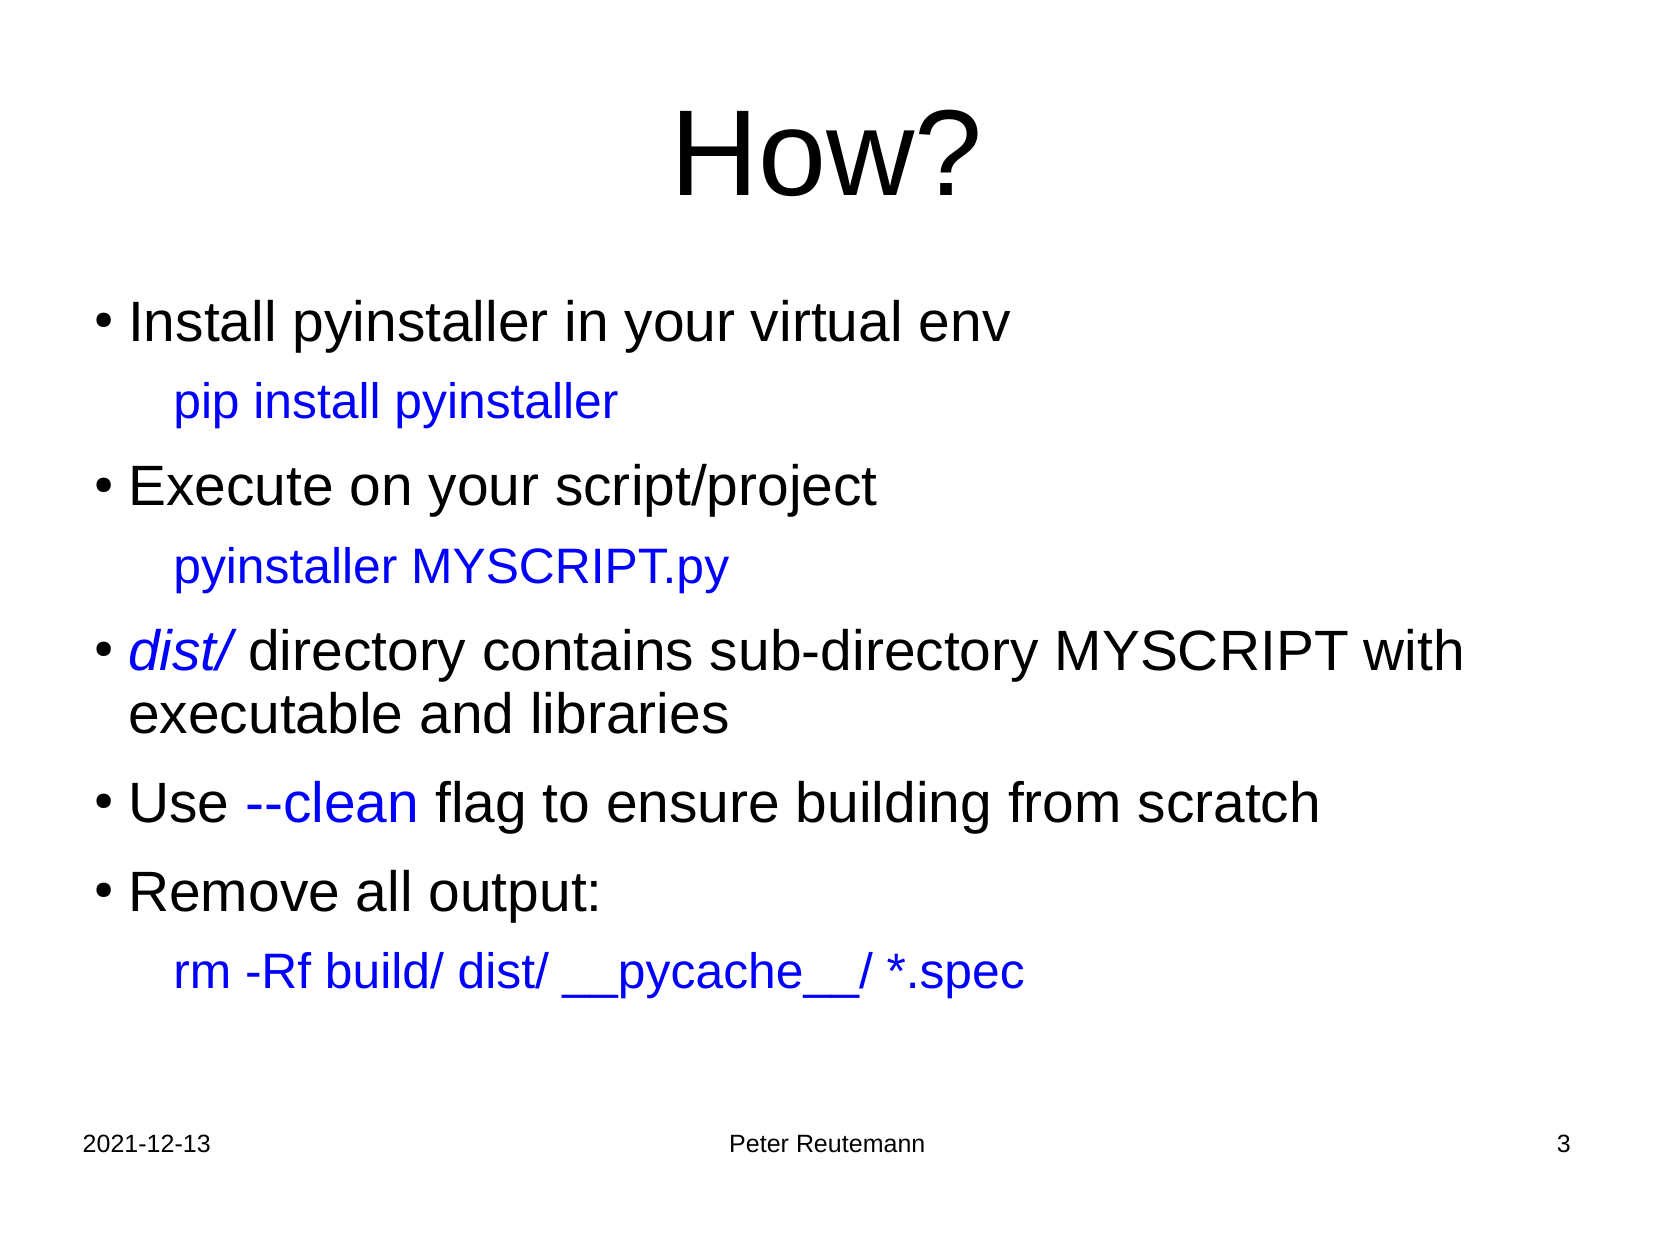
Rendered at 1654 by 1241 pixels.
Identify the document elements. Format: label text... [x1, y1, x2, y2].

list Install pyinstaller in your virtual env pip install pyinstaller Execute on your script/project pyinstaller MYSCRIPT.py dist/ directory contains sub-directory MYSCRIPT with executable and libraries Use --clean flag to ensure building from scratch Remove all output: rm -Rf build/ dist/ __pycache__/ *.spec [82, 290, 1571, 1010]
title How? [82, 49, 1571, 257]
